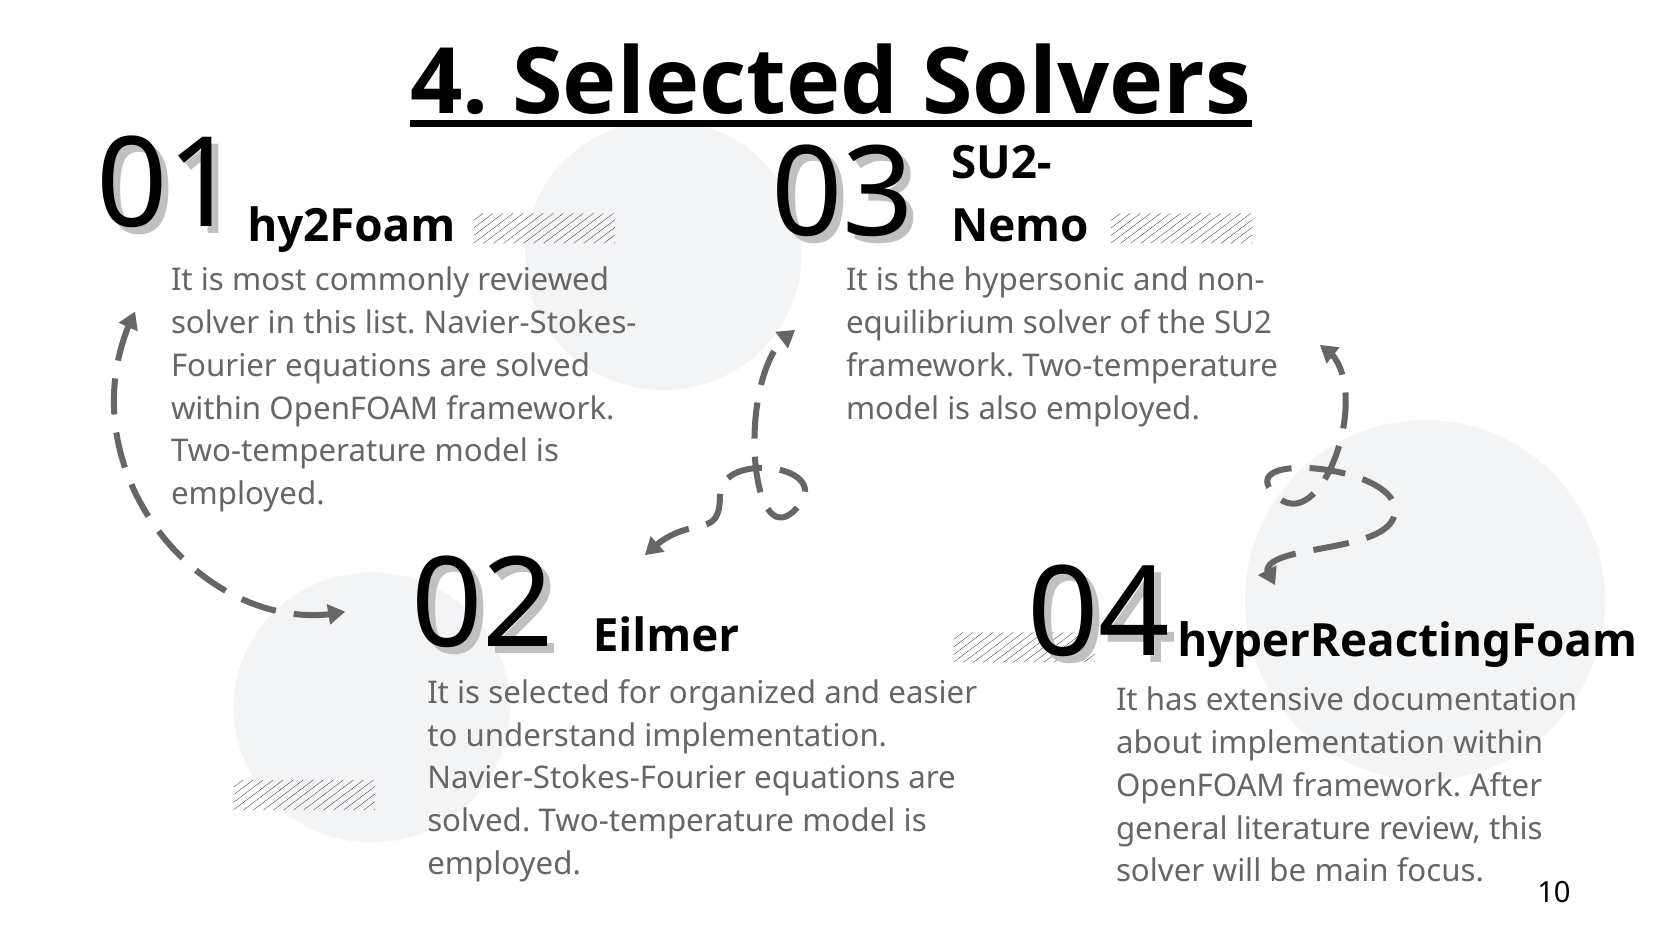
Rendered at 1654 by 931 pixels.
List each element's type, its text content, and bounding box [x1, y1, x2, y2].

text_box 02 [396, 505, 577, 691]
text_box It is most commonly reviewed solver in this list. Navier-Stokes-Fourier equations are solved within OpenFOAM framework. Two-temperature model is employed. [156, 250, 682, 522]
text_box hyperReactingFoam [1193, 600, 1654, 678]
text_box It is selected for organized and easier to understand implementation. Navier-Stokes-Fourier equations are solved. Two-temperature model is employed. [412, 662, 997, 891]
text_box Eilmer [578, 595, 834, 673]
text_box 04 [1012, 514, 1193, 701]
text_box hy2Foam [262, 185, 488, 263]
text_box SU2- Nemo [937, 156, 1236, 263]
text_box It has extensive documentation about implementation within OpenFOAM framework. After general literature review, this solver will be main focus. [1101, 678, 1627, 899]
text_box 01 [81, 85, 262, 271]
title 4. Selected Solvers [86, 0, 1576, 156]
text_box It is the hypersonic and non-equilibrium solver of the SU2 framework. Two-temperature model is also employed. [831, 250, 1357, 436]
text_box 03 [756, 156, 937, 281]
